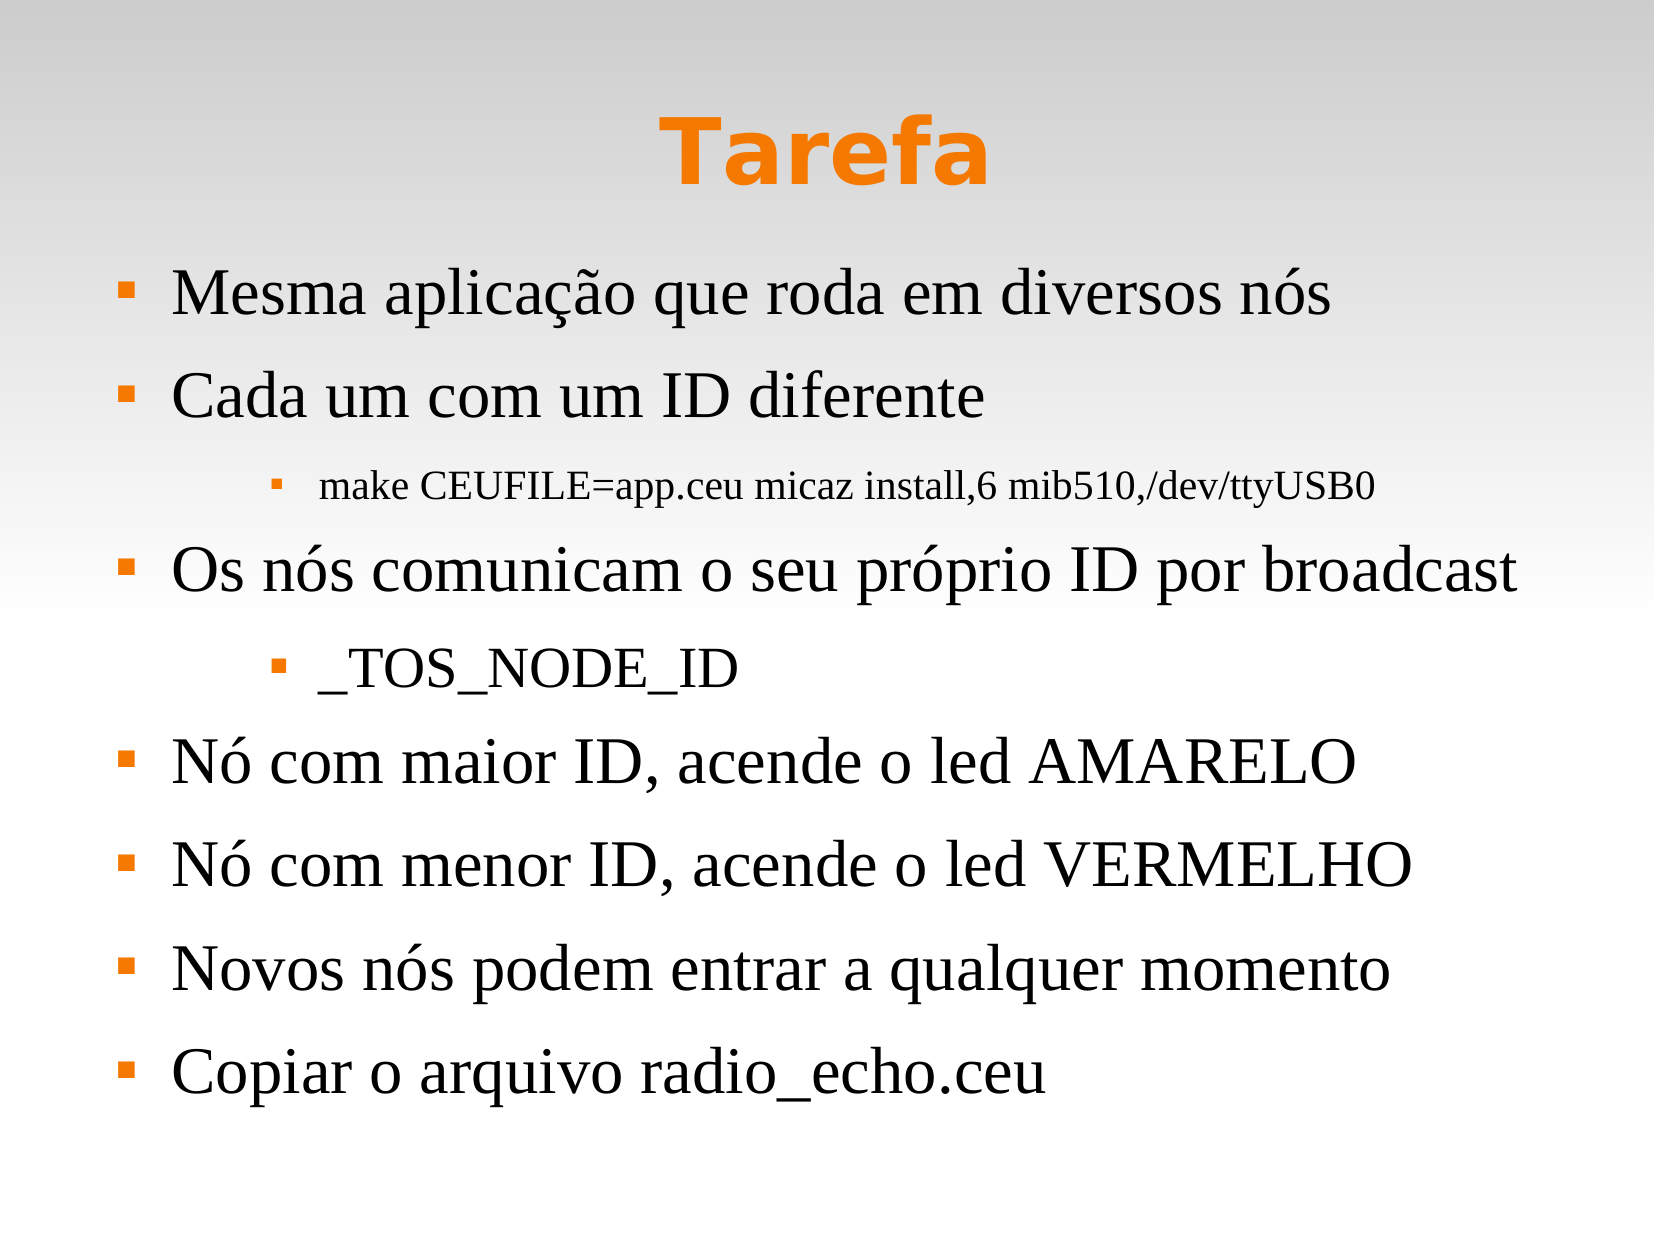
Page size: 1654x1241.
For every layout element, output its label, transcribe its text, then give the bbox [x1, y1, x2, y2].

title Tarefa [82, 49, 1571, 254]
list Mesma aplicação que roda em diversos nós Cada um com um ID diferente make CEUFILE=app.ceu micaz install,6 mib510,/dev/ttyUSB0 Os nós comunicam o seu próprio ID por broadcast _TOS_NODE_ID Nó com maior ID, acende o led AMARELO Nó com menor ID, acende o led VERMELHO Novos nós podem entrar a qualquer momento Copiar o arquivo radio_echo.ceu [82, 254, 1571, 1166]
